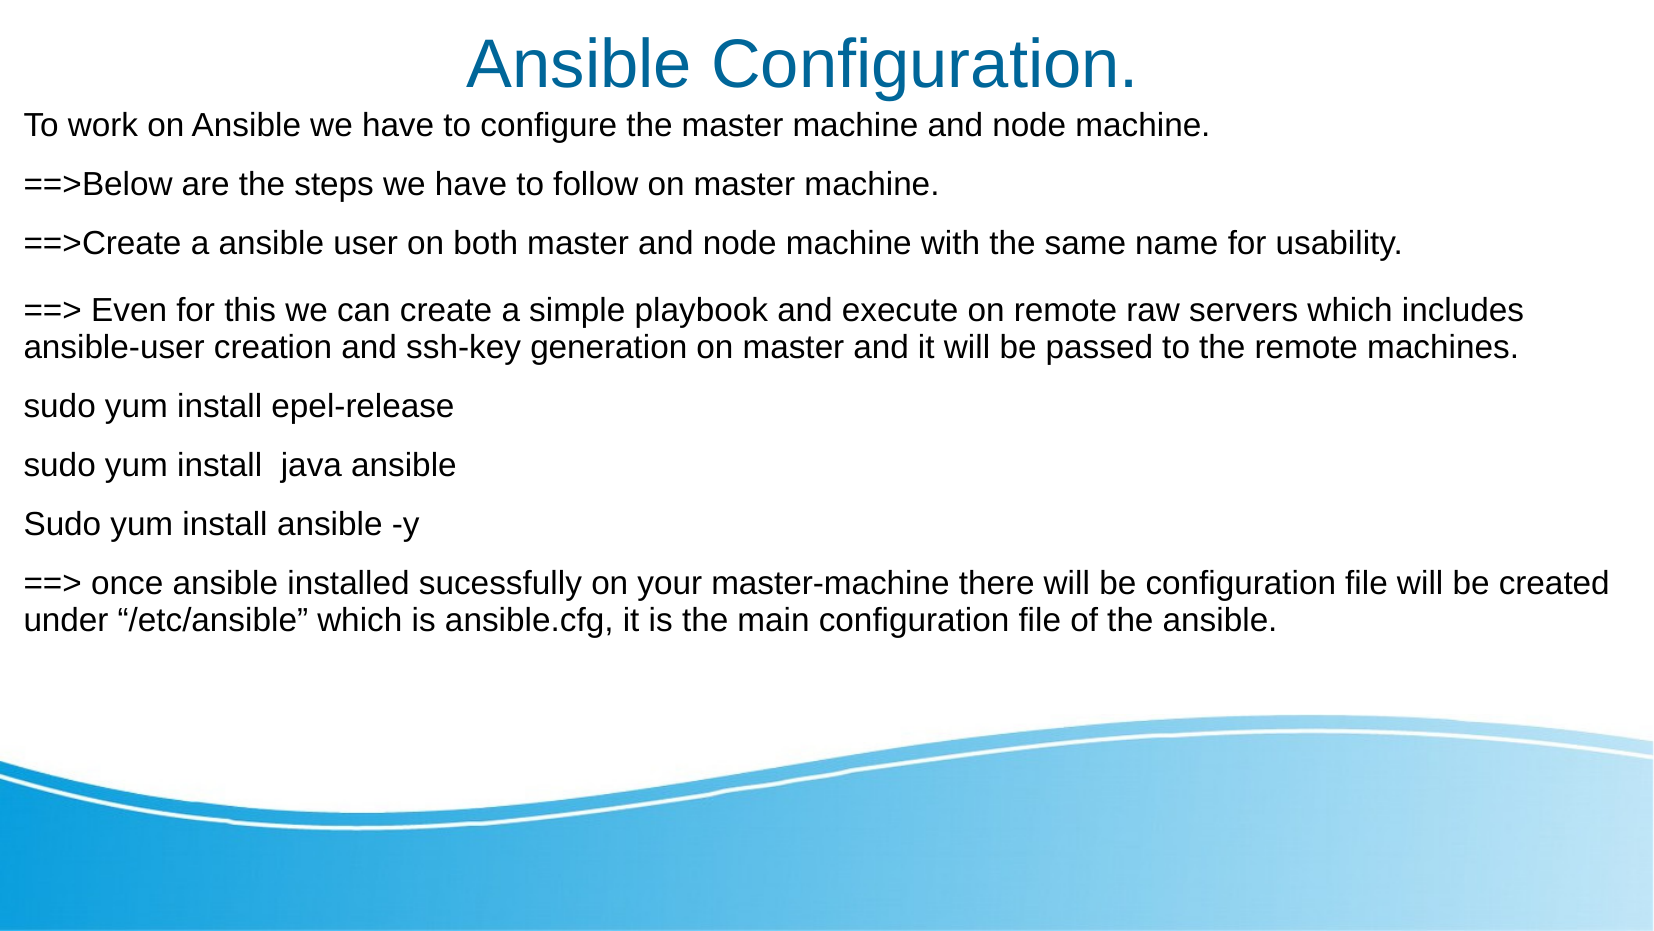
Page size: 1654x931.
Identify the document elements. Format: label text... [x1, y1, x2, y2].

list To work on Ansible we have to configure the master machine and node machine. ==>Below are the steps we have to follow on master machine. ==>Create a ansible user on both master and node machine with the same name for usability. ==> Even for this we can create a simple playbook and execute on remote raw servers which includes ansible-user creation and ssh-key generation on master and it will be passed to the remote machines. sudo yum install epel-release sudo yum install java ansible Sudo yum install ansible -y ==> once ansible installed sucessfully on your master-machine there will be configuration file will be created under “/etc/ansible” which is ansible.cfg, it is the main configuration file of the ansible. [23, 106, 1630, 646]
title Ansible Configuration. [59, 21, 1548, 106]
picture [0, 714, 1654, 931]
